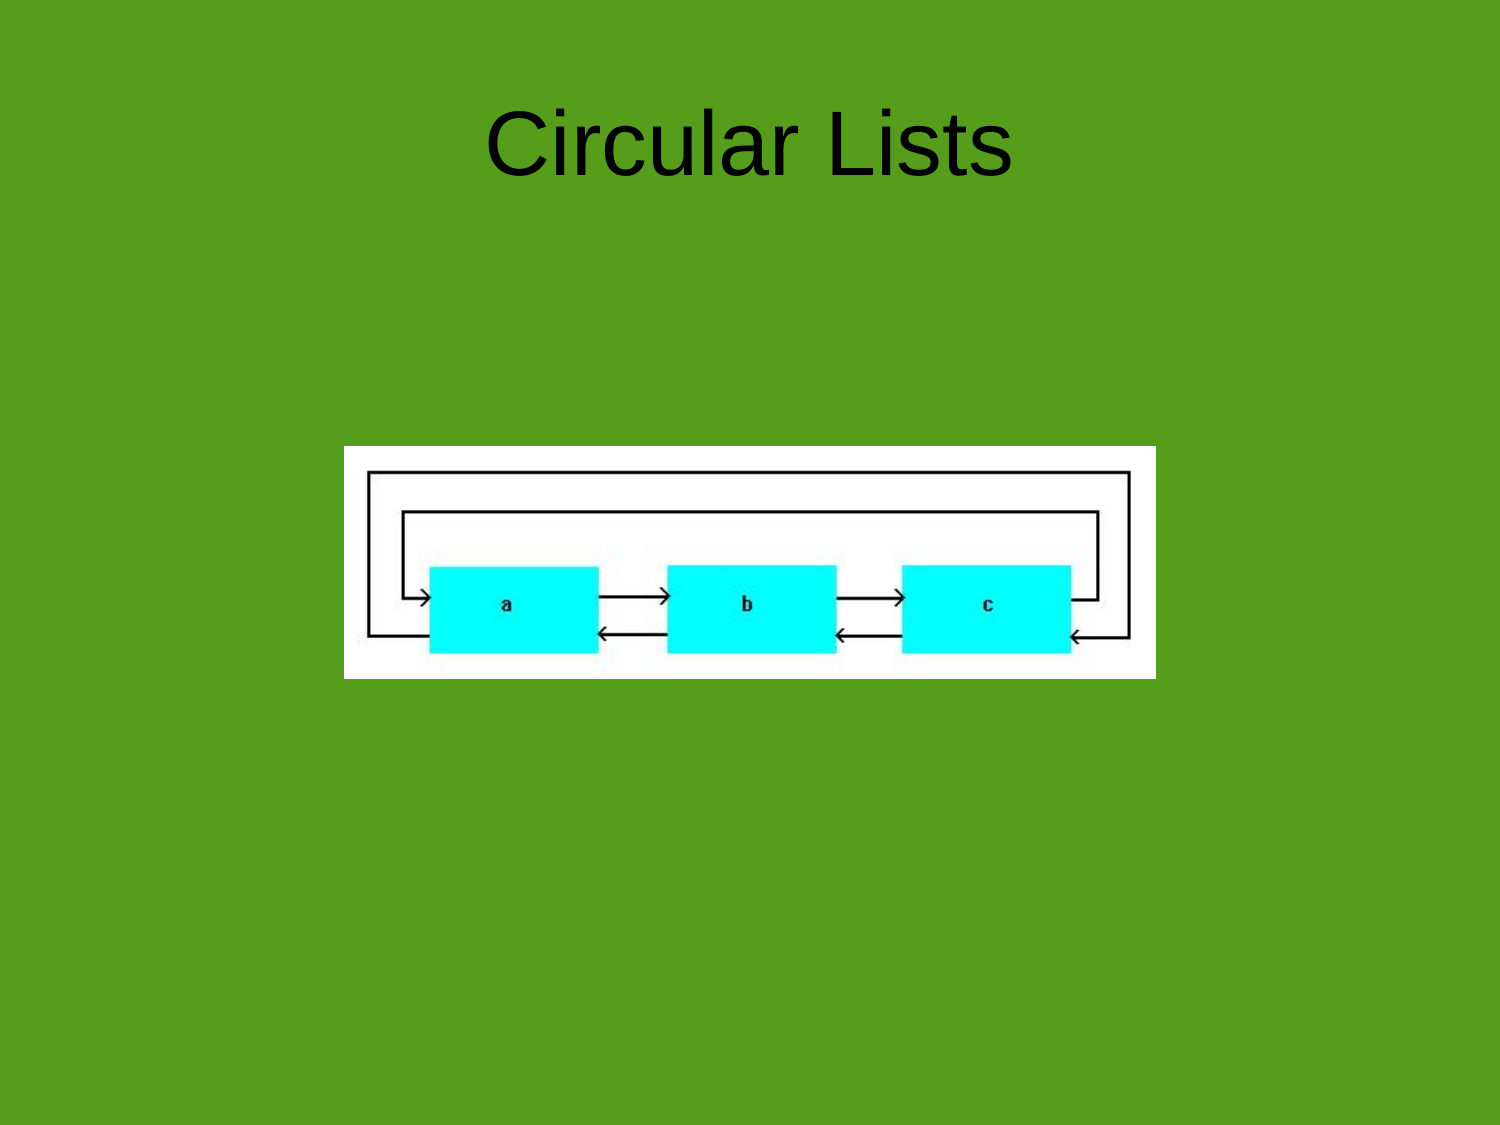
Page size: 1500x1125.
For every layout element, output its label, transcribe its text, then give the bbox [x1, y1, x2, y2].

picture [344, 446, 1156, 679]
title Circular Lists [75, 45, 1426, 233]
